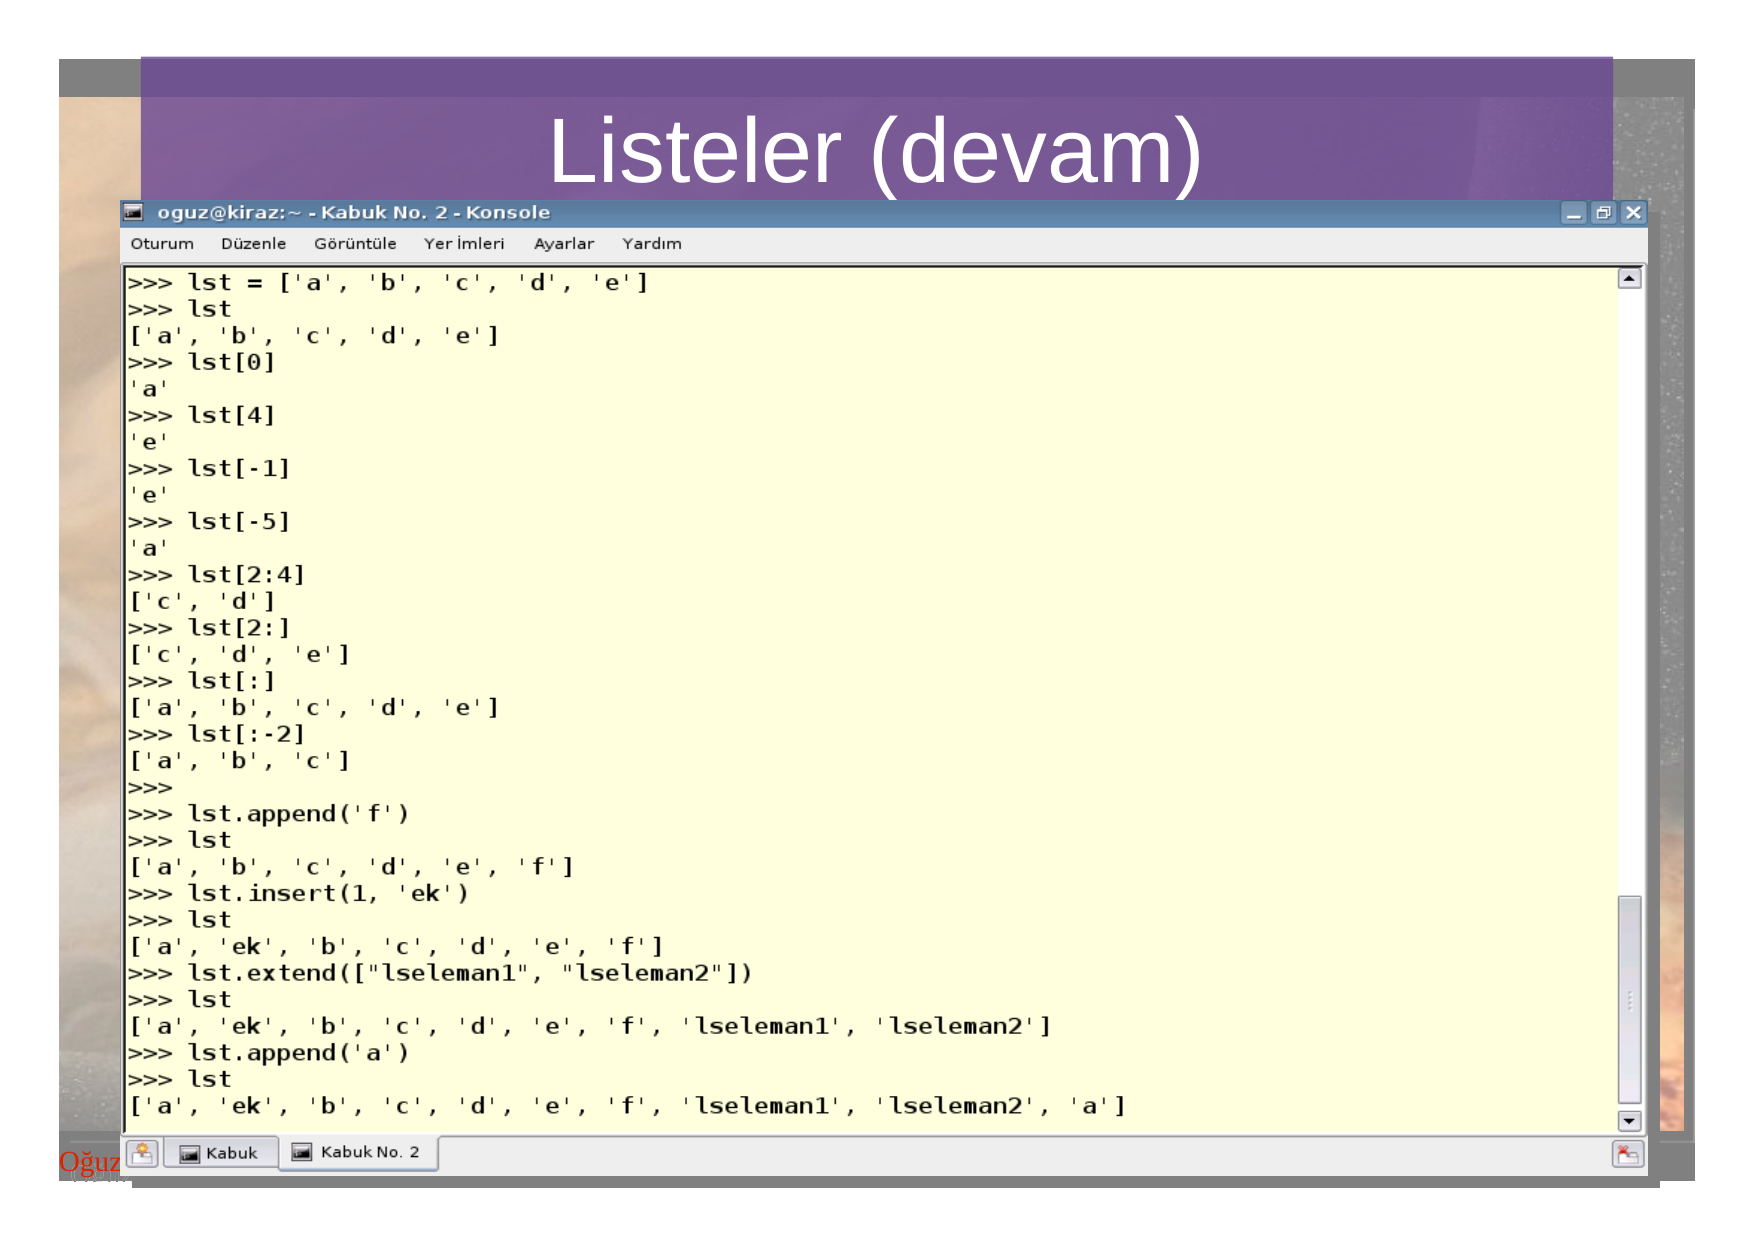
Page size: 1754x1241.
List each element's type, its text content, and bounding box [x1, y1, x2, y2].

title Listeler (devam) [140, 56, 1614, 200]
picture [59, 97, 1684, 1176]
